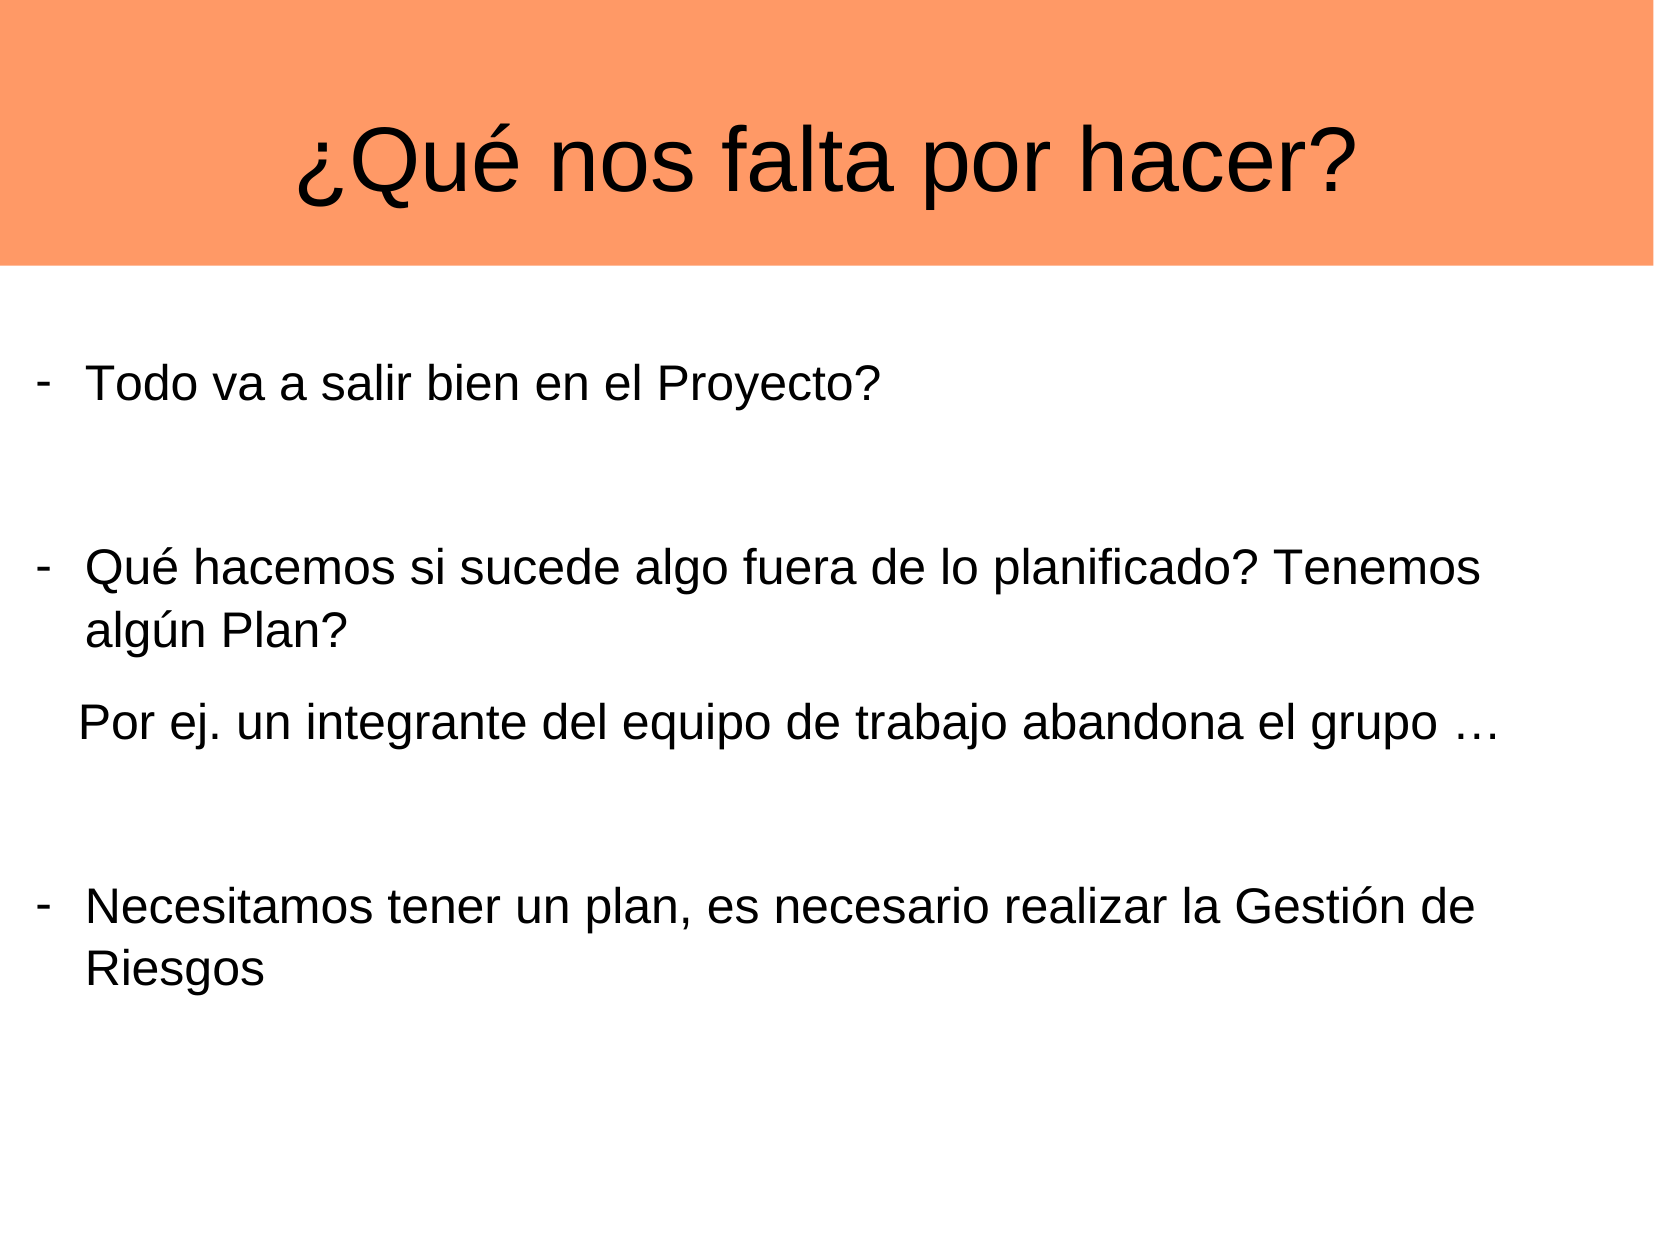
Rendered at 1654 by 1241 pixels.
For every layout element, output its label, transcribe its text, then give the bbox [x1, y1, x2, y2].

text_box [0, 0, 1654, 266]
text_box ¿Qué nos falta por hacer? [82, 56, 1571, 249]
text_box Todo va a salir bien en el Proyecto? Qué hacemos si sucede algo fuera de lo planificado? Tenemos algún Plan? Por ej. un integrante del equipo de trabajo abandona el grupo … Necesitamos tener un plan, es necesario realizar la Gestión de Riesgos [35, 348, 1607, 1140]
